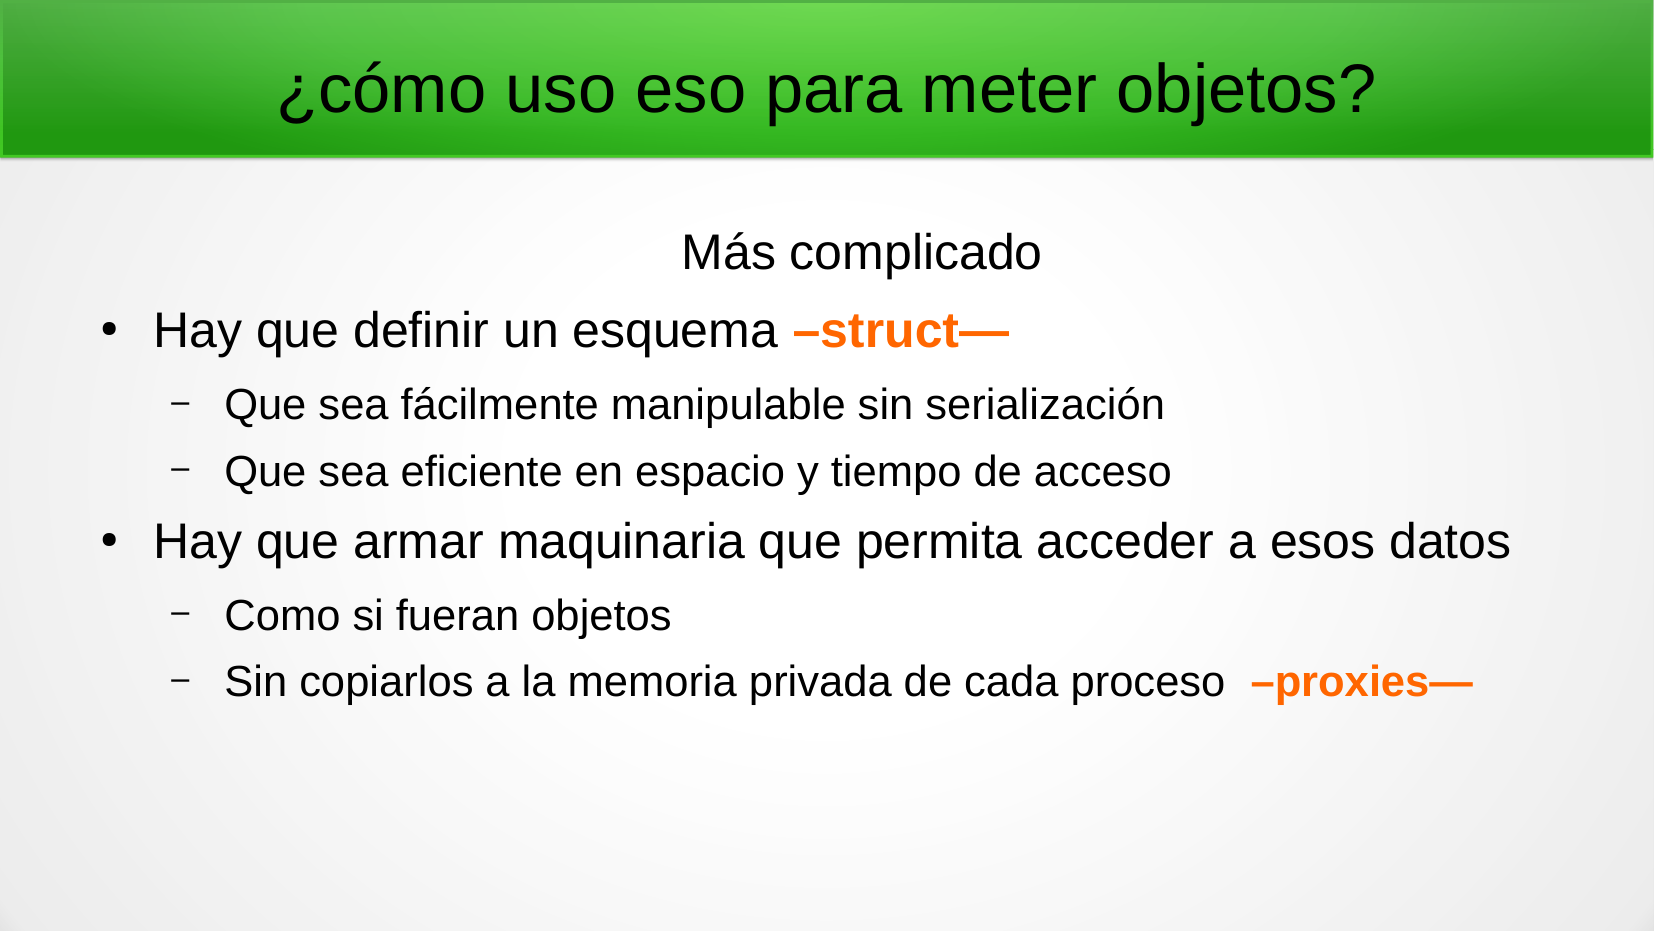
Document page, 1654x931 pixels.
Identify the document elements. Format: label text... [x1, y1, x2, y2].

title ¿cómo uso eso para meter objetos? [82, 35, 1571, 142]
list Más complicado Hay que definir un esquema –struct— Que sea fácilmente manipulable sin serialización Que sea eficiente en espacio y tiempo de acceso Hay que armar maquinaria que permita acceder a esos datos Como si fueran objetos Sin copiarlos a la memoria privada de cada proceso –proxies— [82, 224, 1571, 764]
